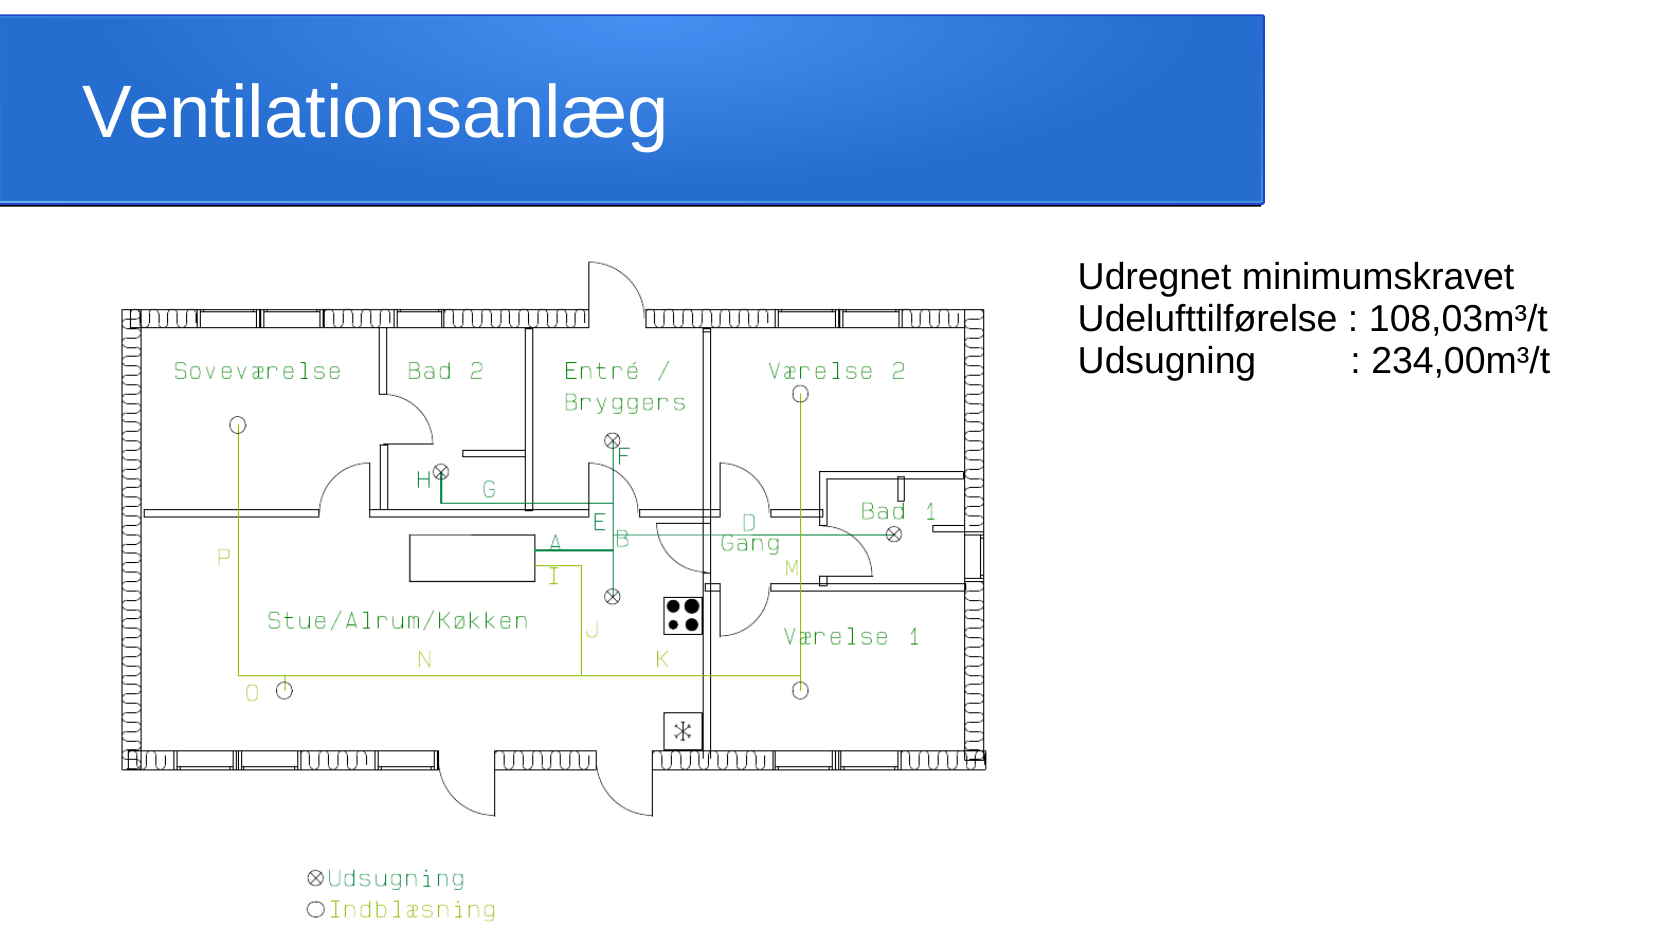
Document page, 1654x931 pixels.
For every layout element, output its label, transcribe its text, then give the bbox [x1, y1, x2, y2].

picture [94, 215, 1034, 931]
text_box [1062, 248, 1619, 556]
text_box Udregnet minimumskravet Udelufttilførelse : 108,03m³/t Udsugning : 234,00m³/t [1062, 248, 1566, 389]
title Ventilationsanlæg [82, 35, 1235, 189]
